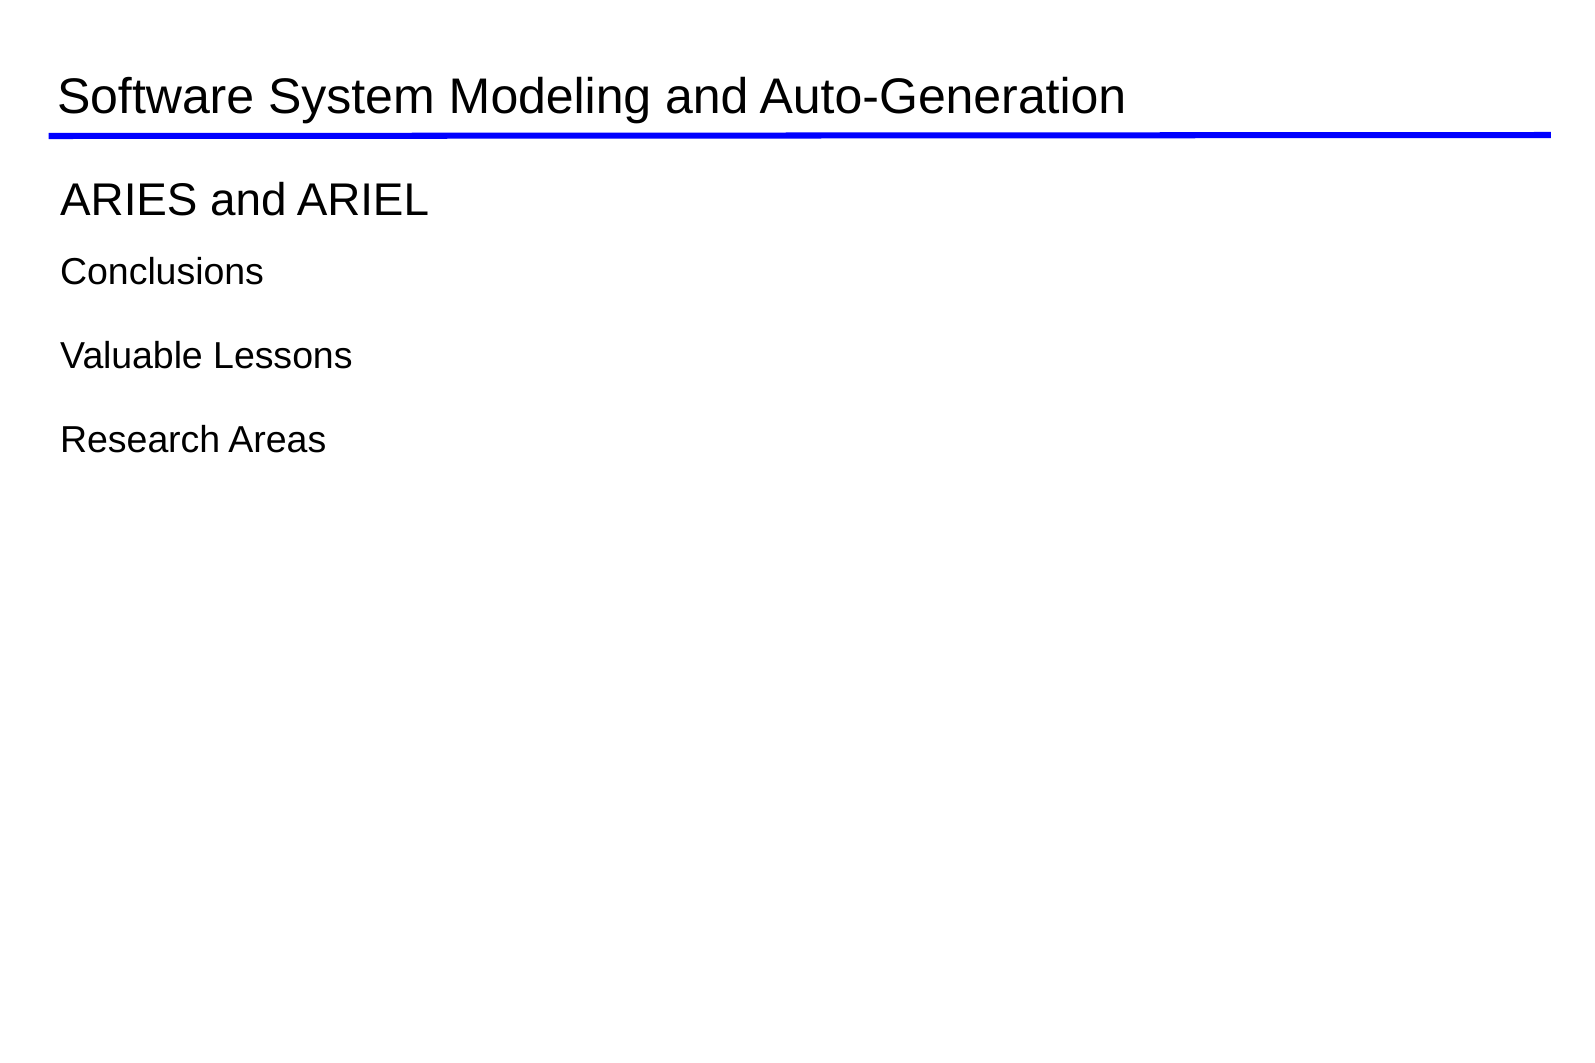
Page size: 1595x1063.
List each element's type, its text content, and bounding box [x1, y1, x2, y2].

text_box Conclusions Valuable Lessons Research Areas [45, 243, 368, 469]
text_box Software System Modeling and Auto-Generation [42, 60, 1142, 132]
text_box ARIES and ARIEL [45, 166, 445, 233]
